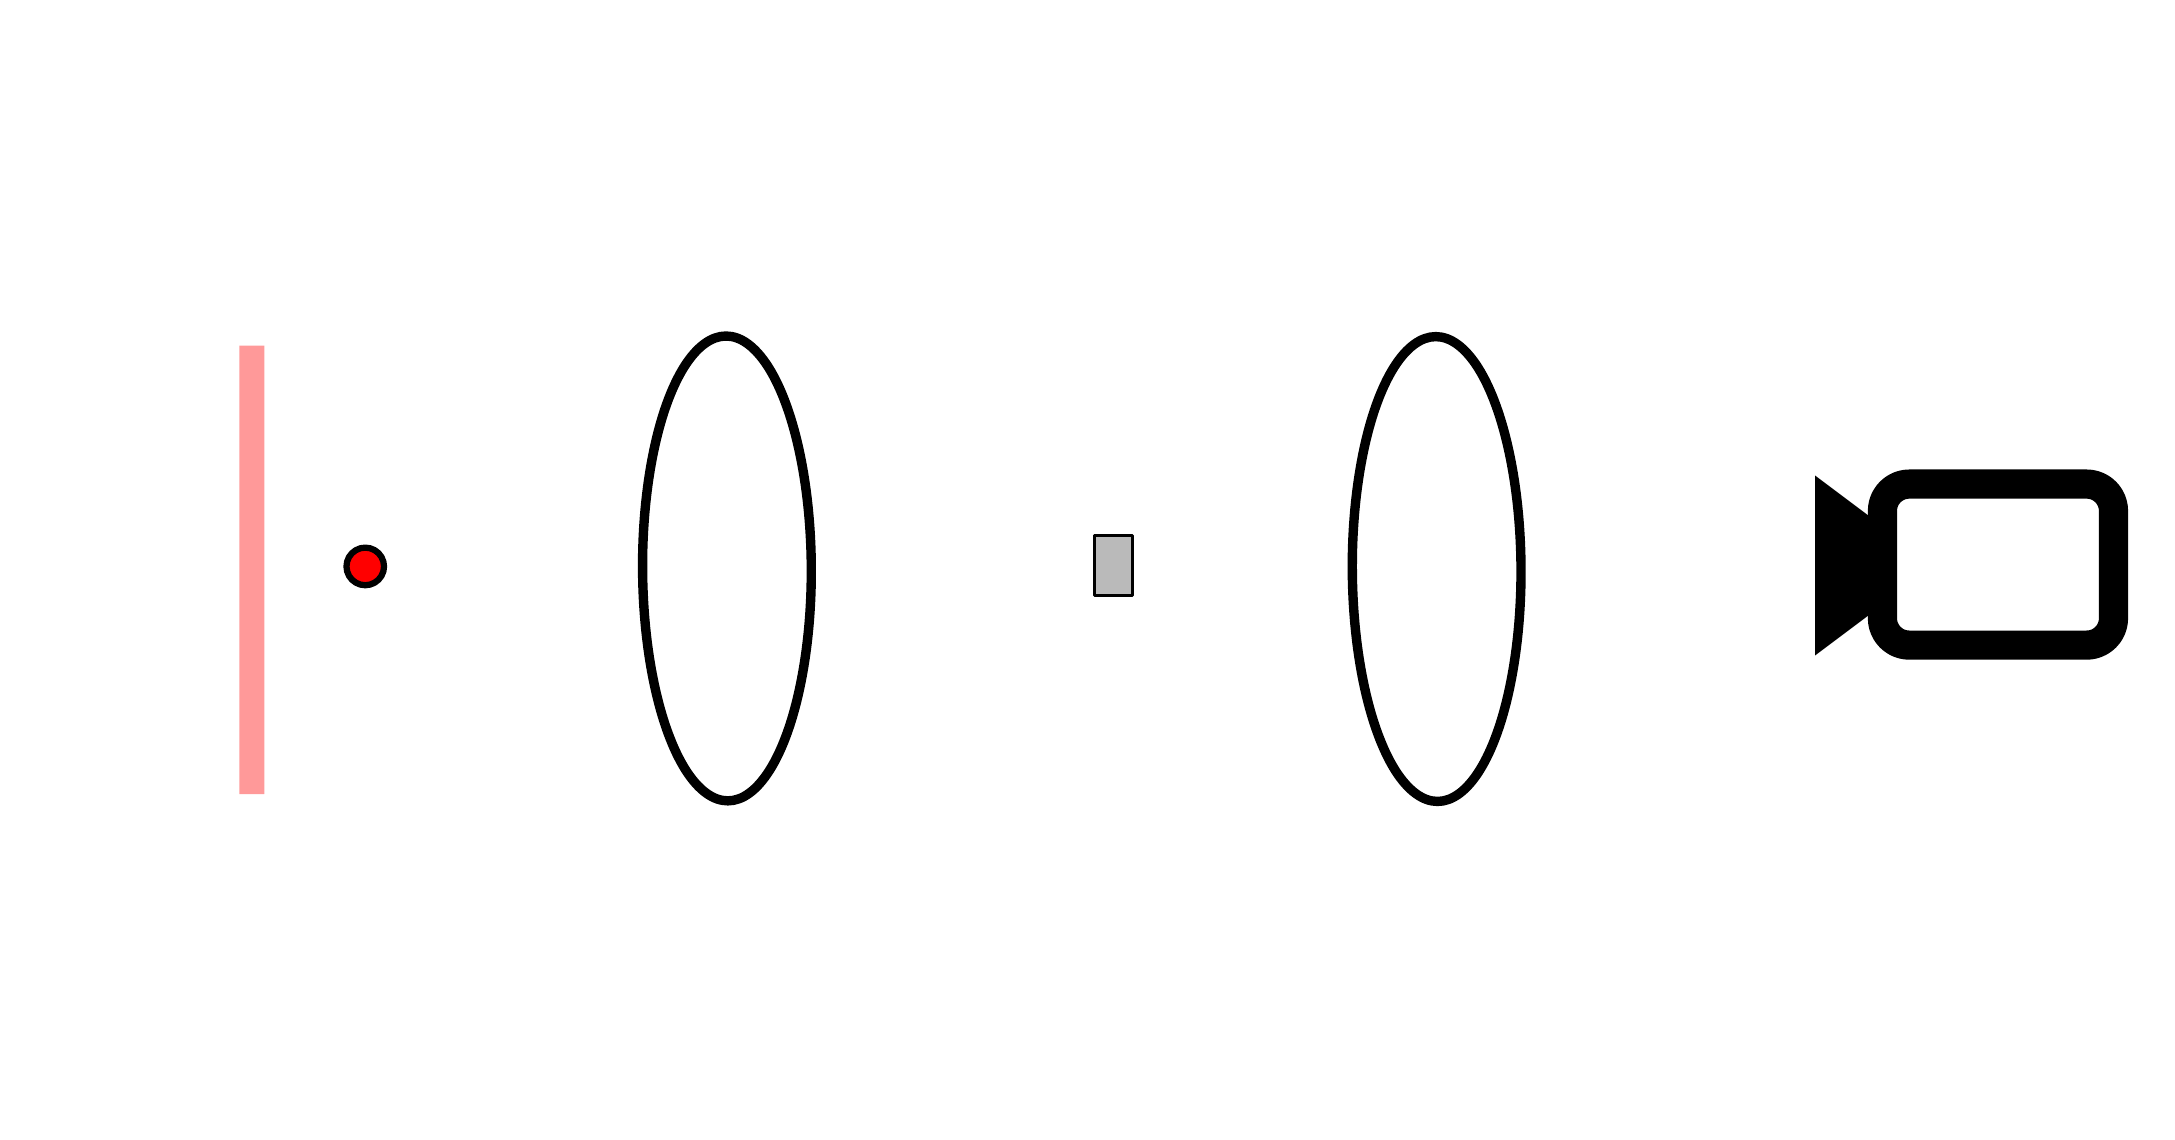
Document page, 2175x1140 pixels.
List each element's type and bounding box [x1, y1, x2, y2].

text_box [1352, 336, 1522, 802]
text_box [346, 547, 385, 586]
text_box [642, 336, 812, 801]
text_box [1815, 475, 1876, 656]
text_box [1882, 484, 2114, 646]
text_box [1094, 535, 1133, 596]
